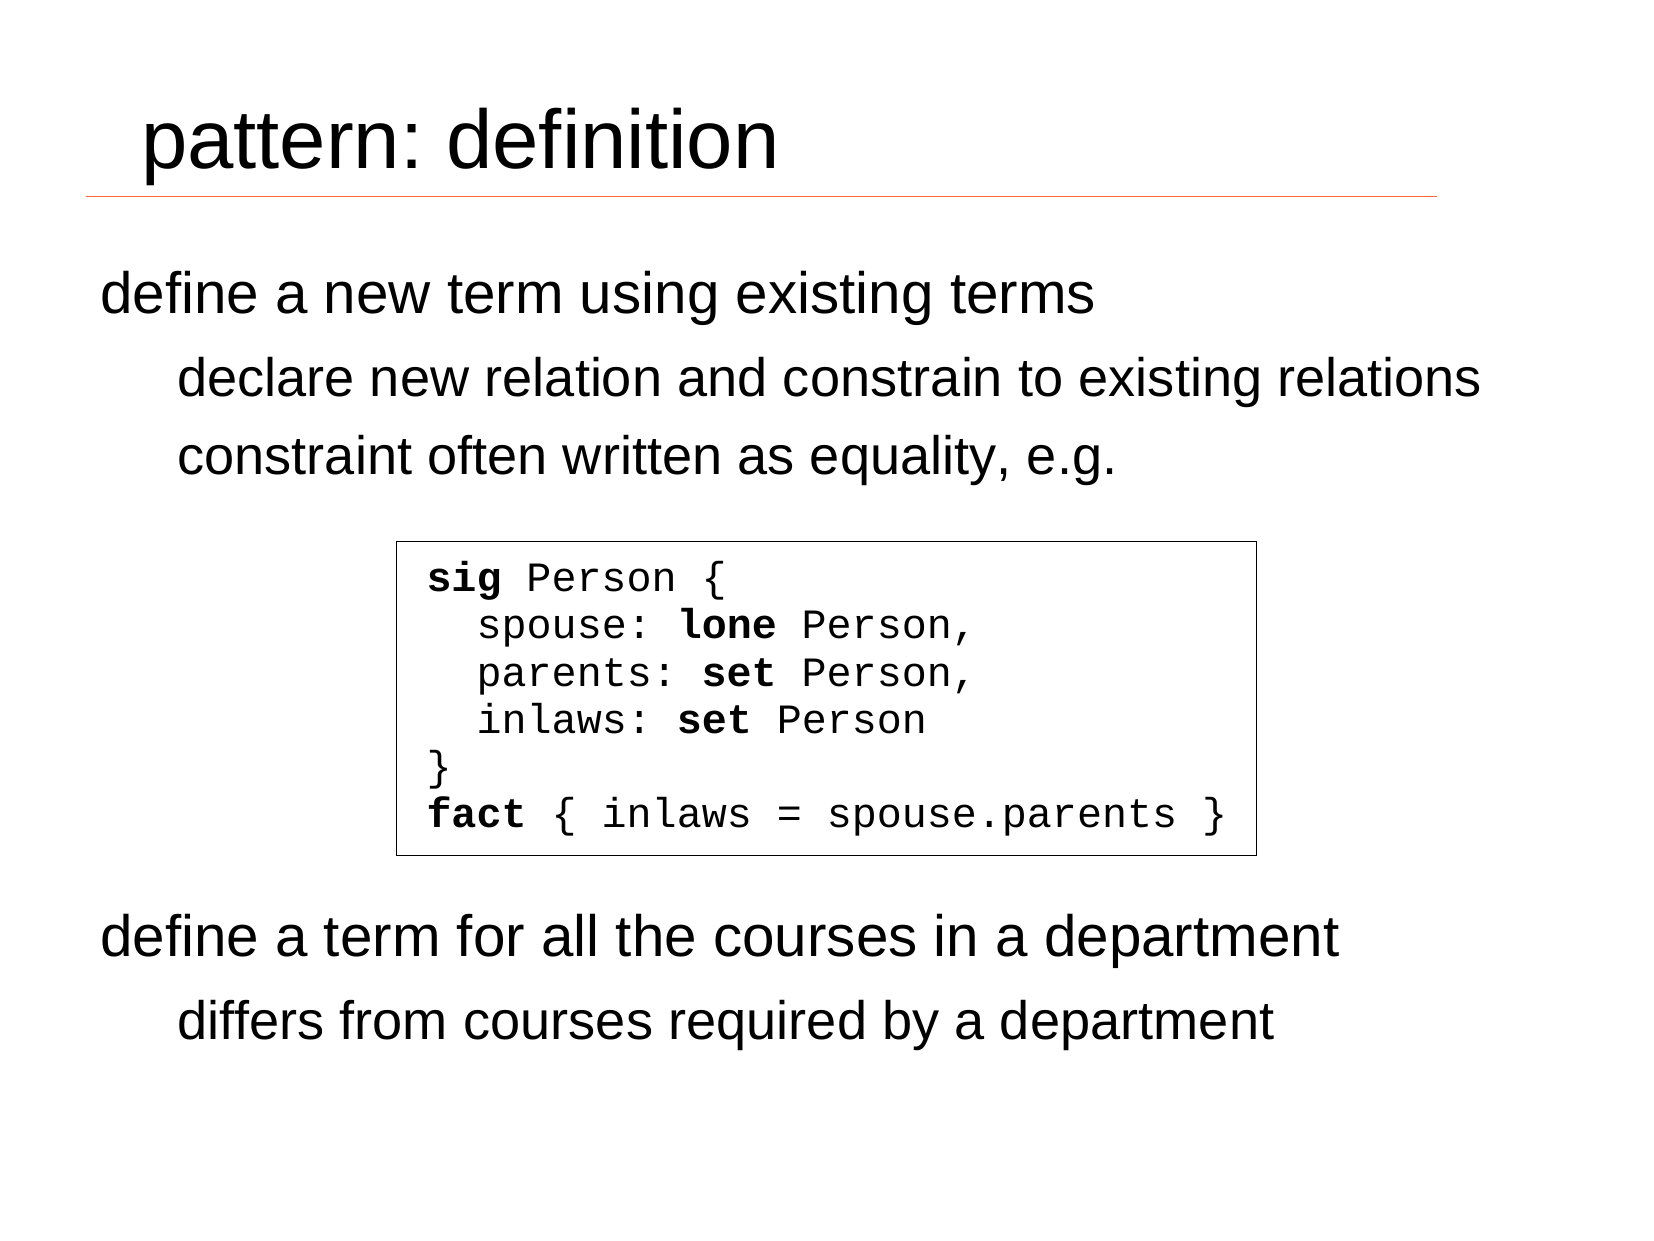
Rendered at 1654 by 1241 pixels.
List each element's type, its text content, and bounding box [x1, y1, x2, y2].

list define a new term using existing terms declare new relation and constrain to existing relations constraint often written as equality, e.g. define a term for all the courses in a department differs from courses required by a department [82, 261, 1571, 1122]
title pattern: definition [141, 86, 1604, 193]
text_box sig Person { spouse: lone Person, parents: set Person, inlaws: set Person } fact { inlaws = spouse.parents } [396, 541, 1255, 847]
